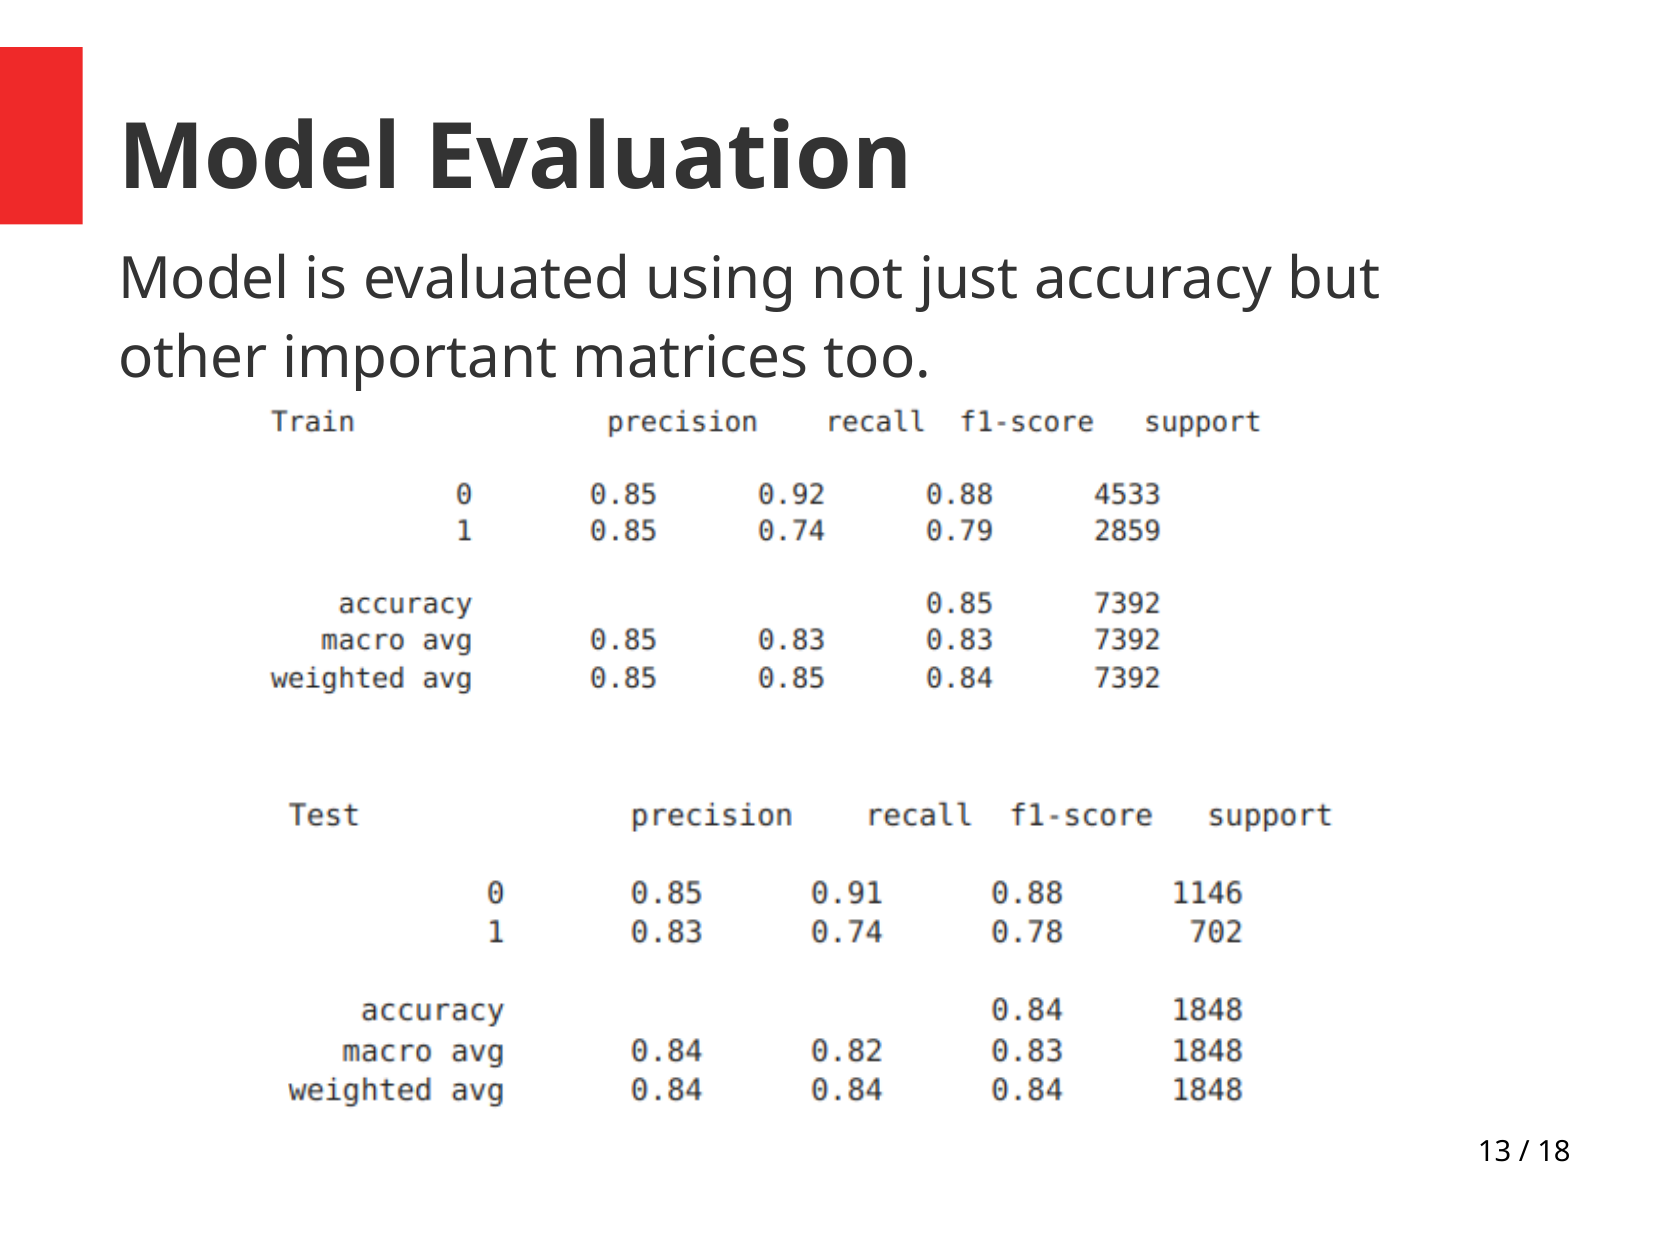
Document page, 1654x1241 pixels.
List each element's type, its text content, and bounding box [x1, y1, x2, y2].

list Model is evaluated using not just accuracy but other important matrices too. [118, 236, 1536, 378]
picture [259, 401, 1292, 711]
picture [288, 791, 1347, 1158]
title Model Evaluation [118, 49, 1571, 257]
